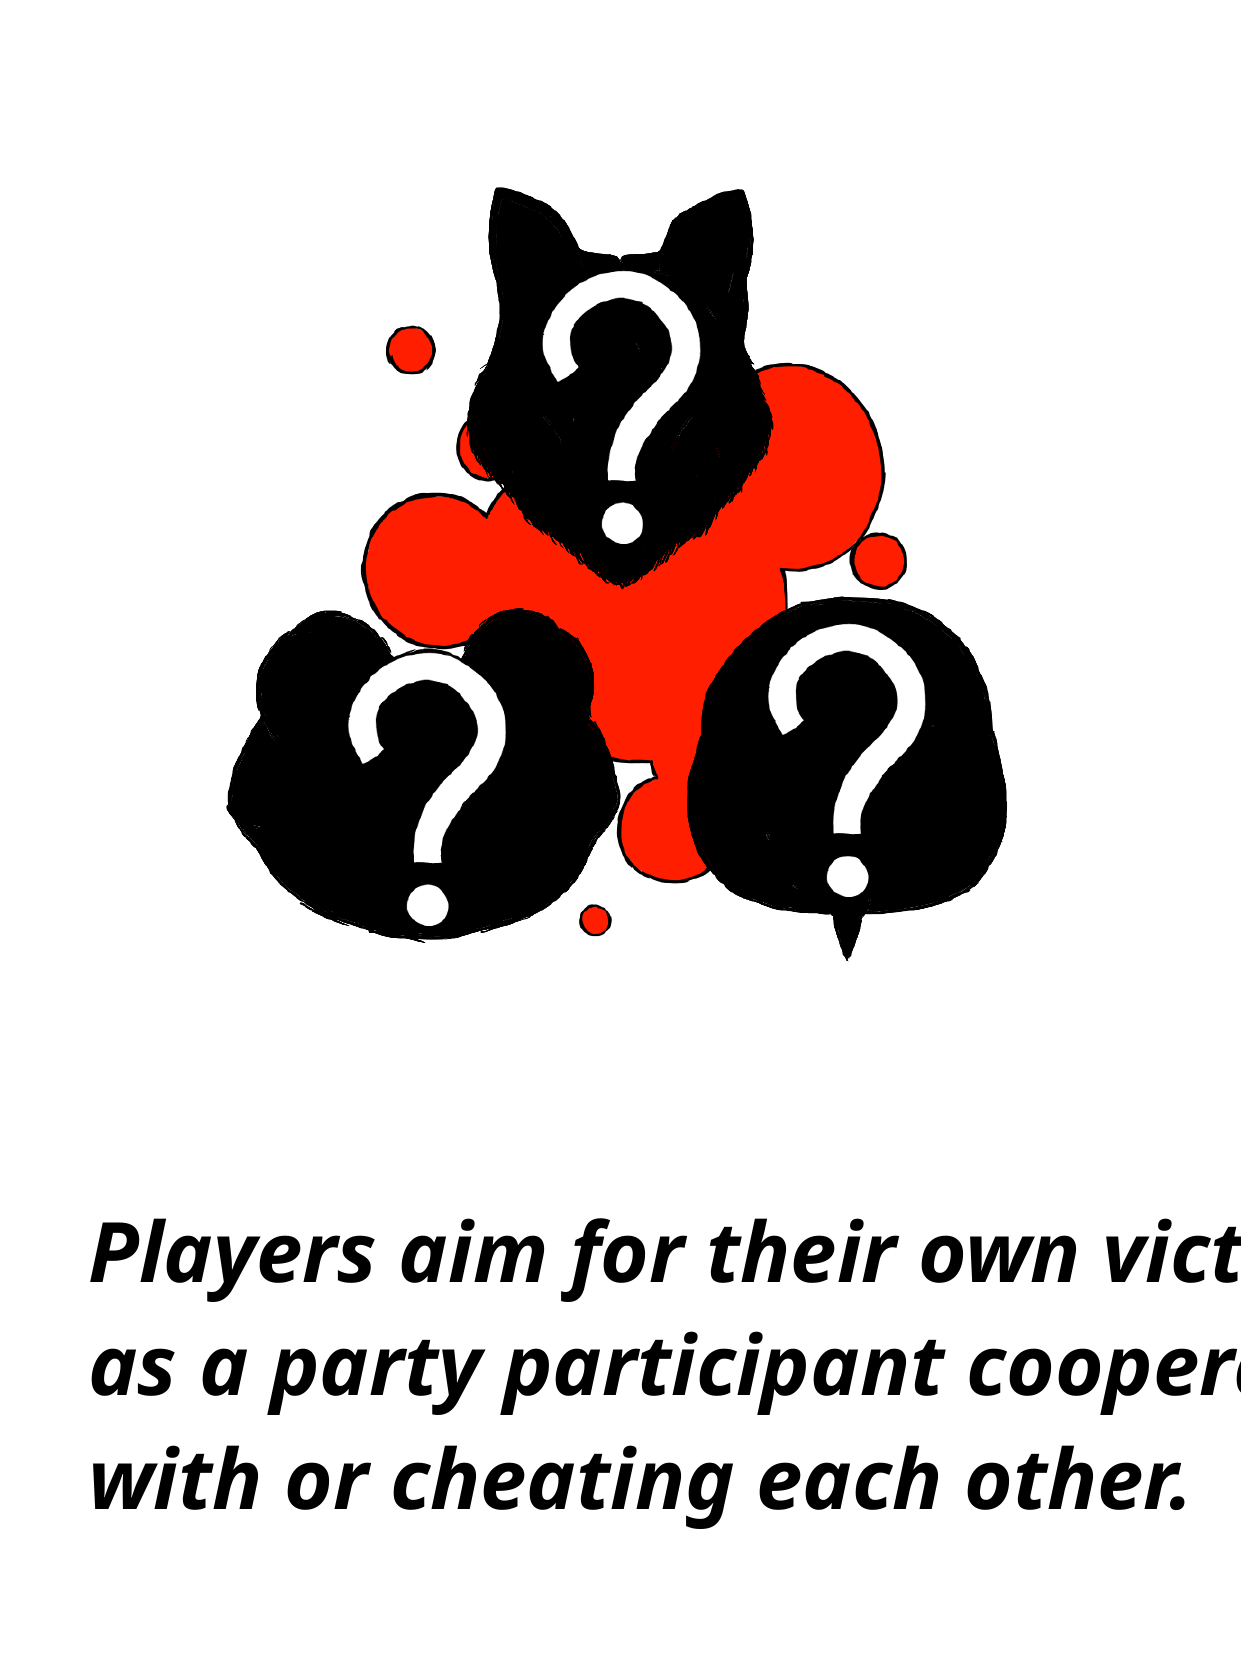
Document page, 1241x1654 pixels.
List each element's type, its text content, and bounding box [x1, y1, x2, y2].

picture [169, 119, 1070, 1021]
text_box Players aim for their own victory as a party participant cooperating with or cheating each other. [73, 1193, 1169, 1534]
